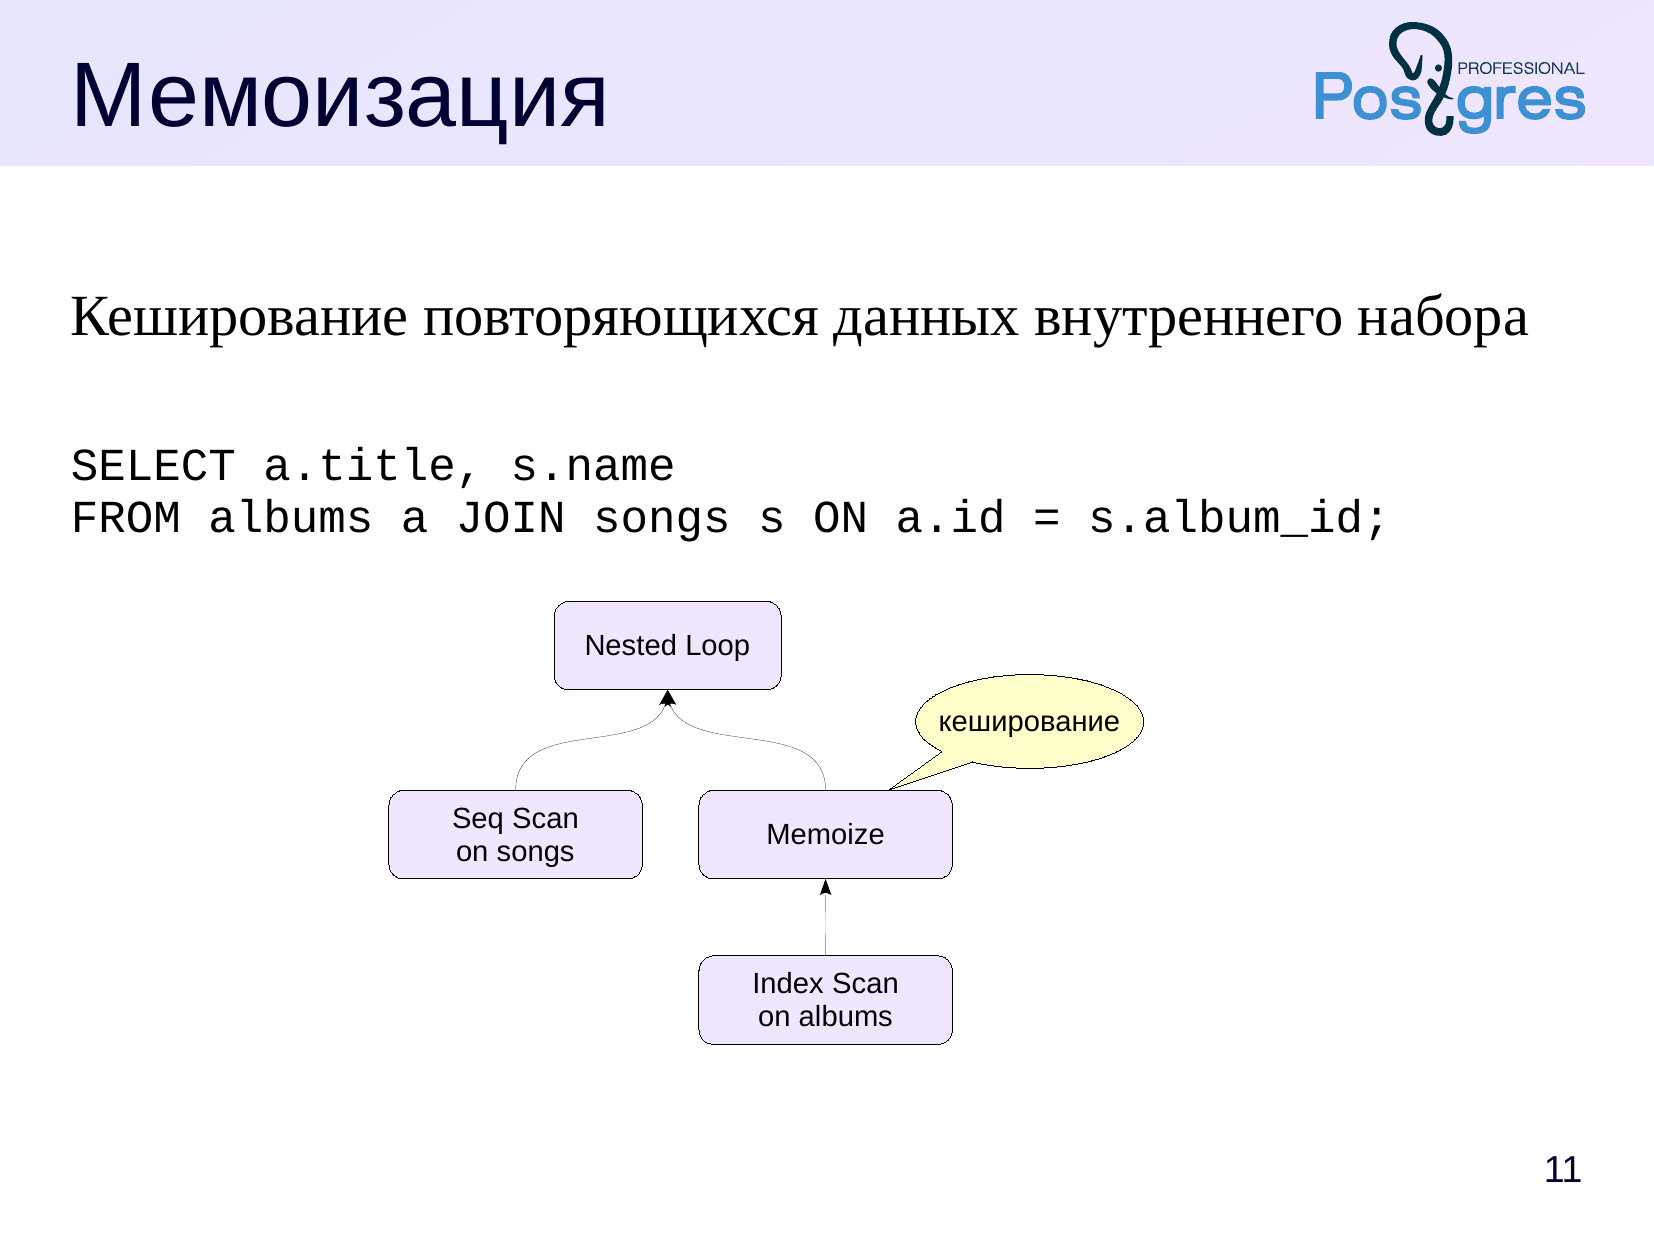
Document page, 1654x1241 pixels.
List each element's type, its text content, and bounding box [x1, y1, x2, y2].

list Кеширование повторяющихся данных внутреннего набора SELECT a.title, s.name FROM albums a JOIN songs s ON a.id = s.album_id; [70, 283, 1583, 1141]
text_box Memoize [698, 790, 953, 879]
text_box Index Scan on albums [698, 955, 953, 1045]
text_box Nested Loop [554, 601, 782, 690]
text_box Seq Scan on songs [388, 790, 643, 879]
title Мемоизация [70, 43, 1261, 151]
text_box кеширование [888, 674, 1144, 791]
